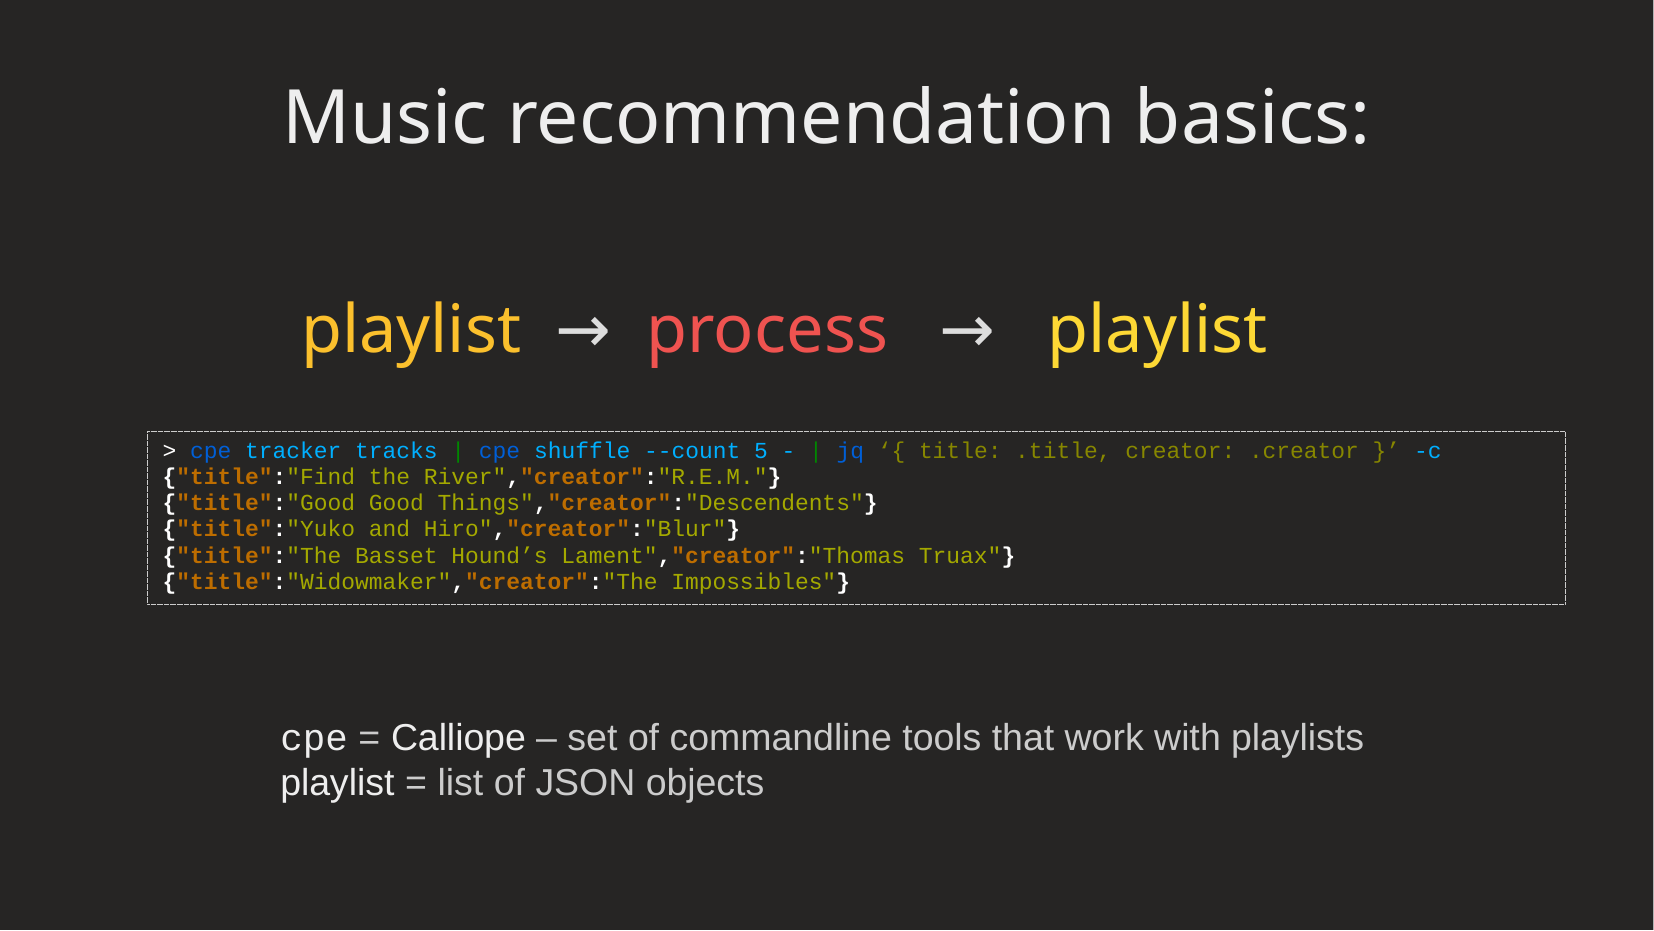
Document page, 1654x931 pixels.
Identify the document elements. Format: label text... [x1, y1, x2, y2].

text_box cpe = Calliope – set of commandline tools that work with playlists playlist = list of JSON objects [265, 708, 1418, 853]
list process → playlist [762, 40, 1542, 431]
text_box > cpe tracker tracks | cpe shuffle --count 5 - | jq ‘{ title: .title, creator: .creator }’ -c {"title":"Find the River","creator":"R.E.M."} {"title":"Good Good Things","creator":"Descendents"} {"title":"Yuko and Hiro","creator":"Blur"} {"title":"The Basset Hound’s Lament","creator":"Thomas Truax"} {"title":"Widowmaker","creator":"The Impossibles"} [147, 431, 1565, 605]
title Music recommendation basics: [82, 37, 1571, 193]
list playlist → [230, 40, 762, 431]
